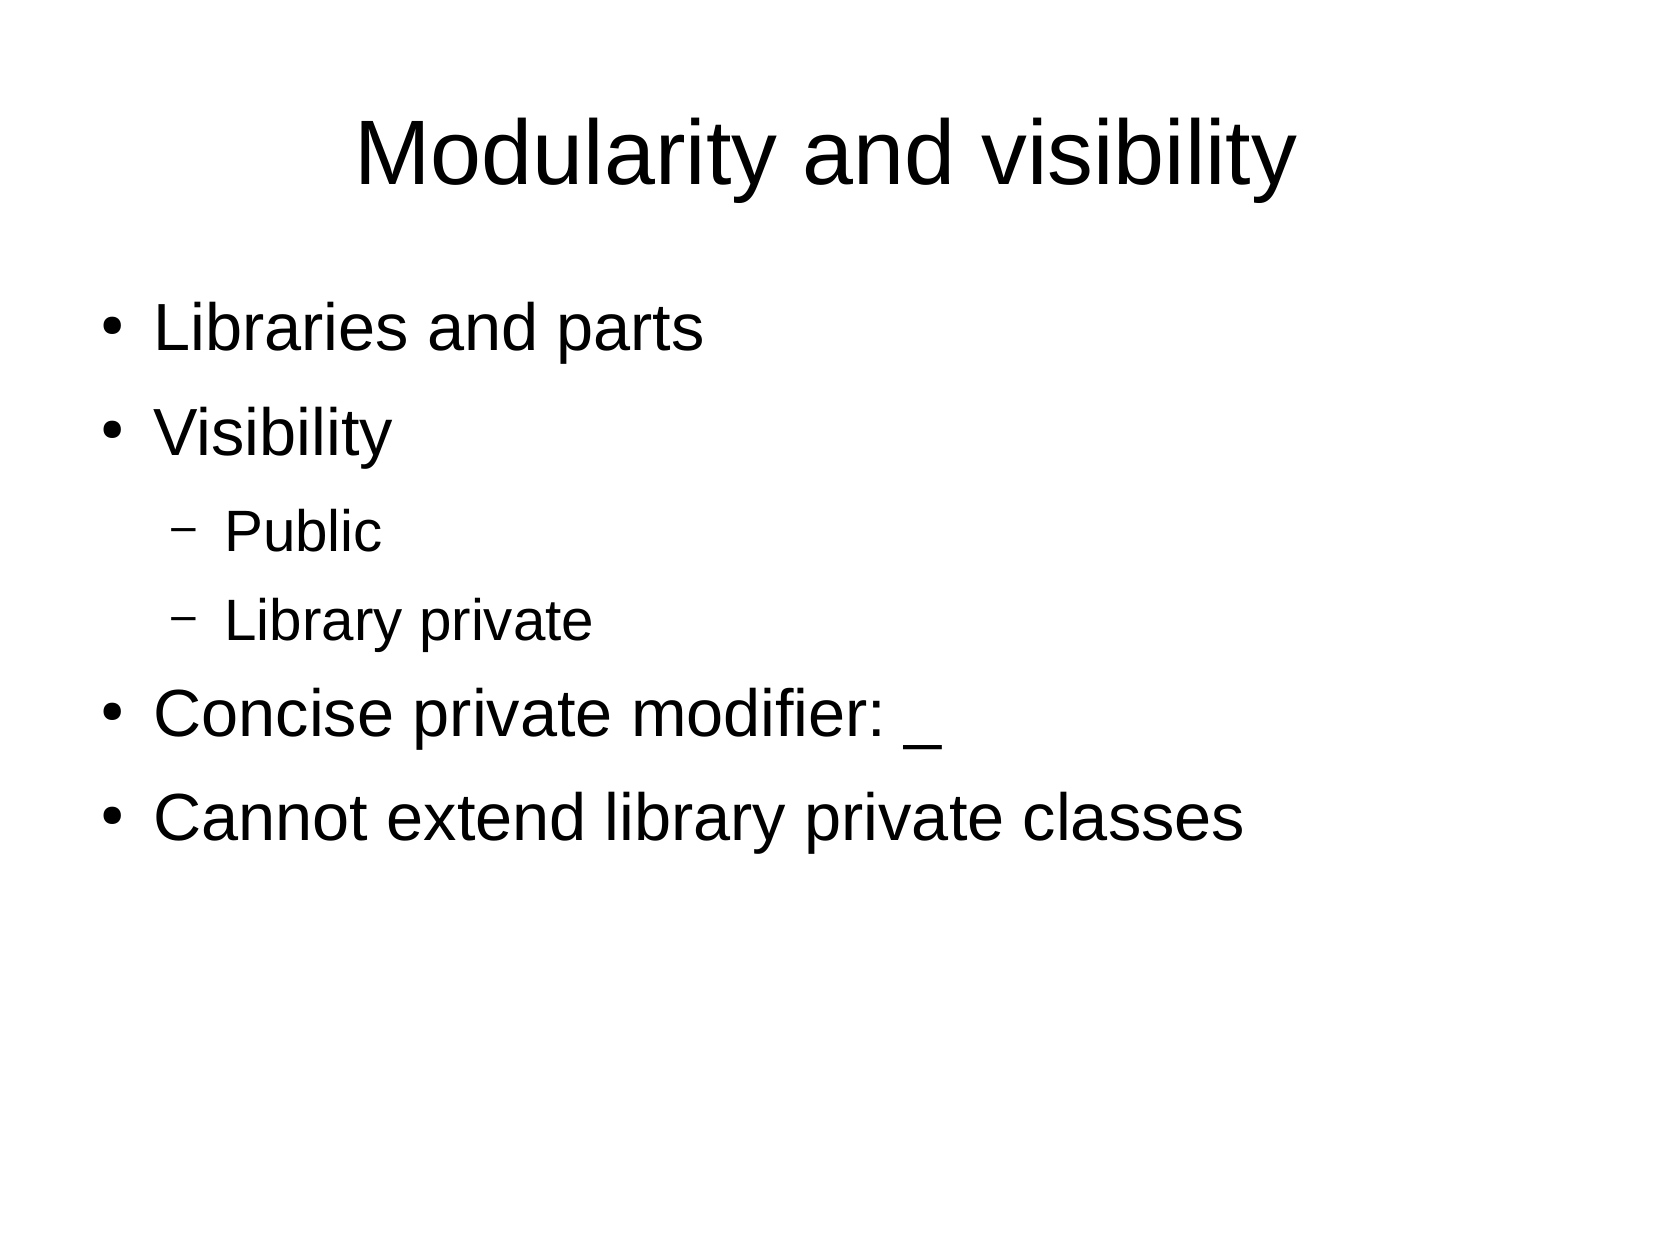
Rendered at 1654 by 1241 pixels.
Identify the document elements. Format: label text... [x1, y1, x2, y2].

title Modularity and visibility [82, 49, 1571, 257]
list Libraries and parts Visibility Public Library private Concise private modifier: _ Cannot extend library private classes [82, 290, 1571, 1010]
